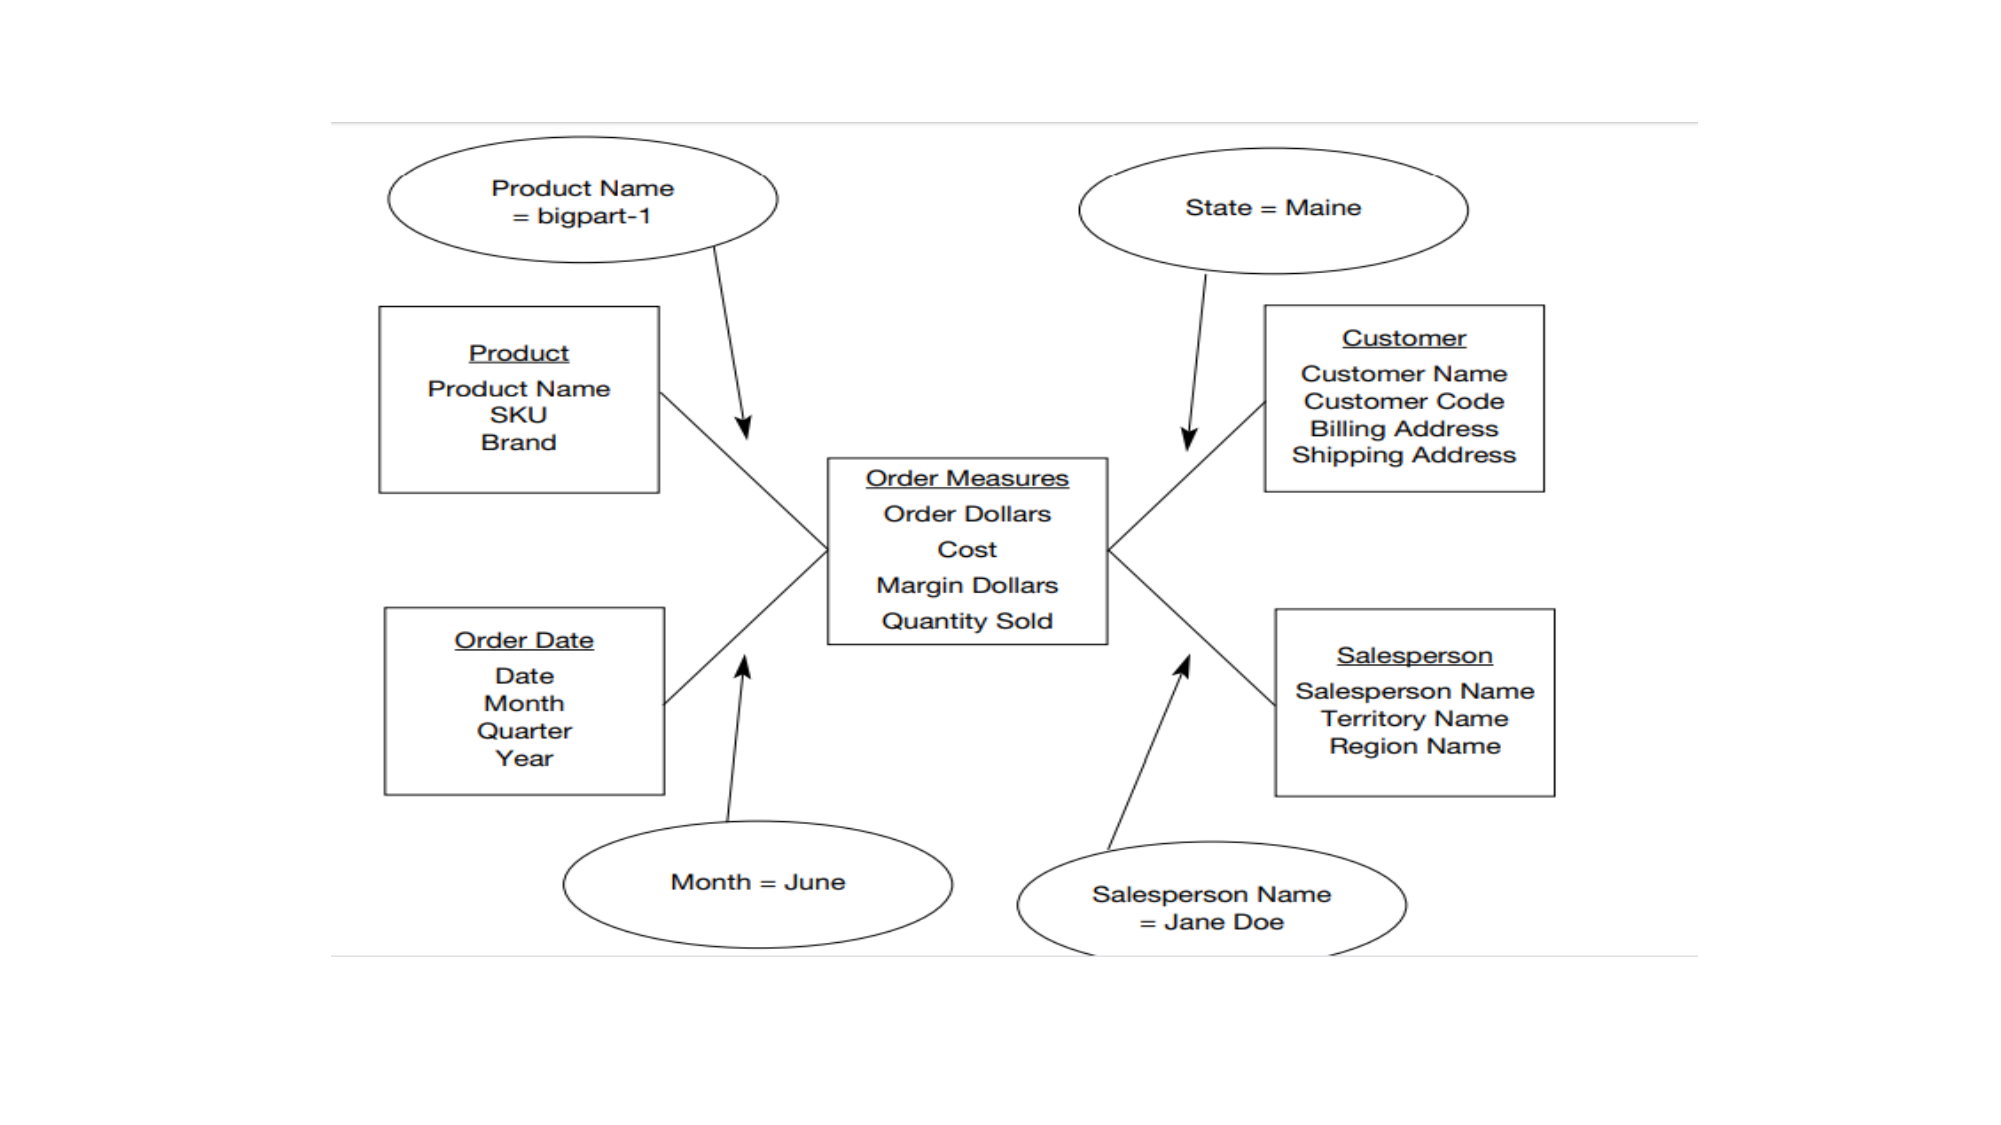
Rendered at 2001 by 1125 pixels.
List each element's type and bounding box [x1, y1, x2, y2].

picture [331, 122, 1698, 957]
